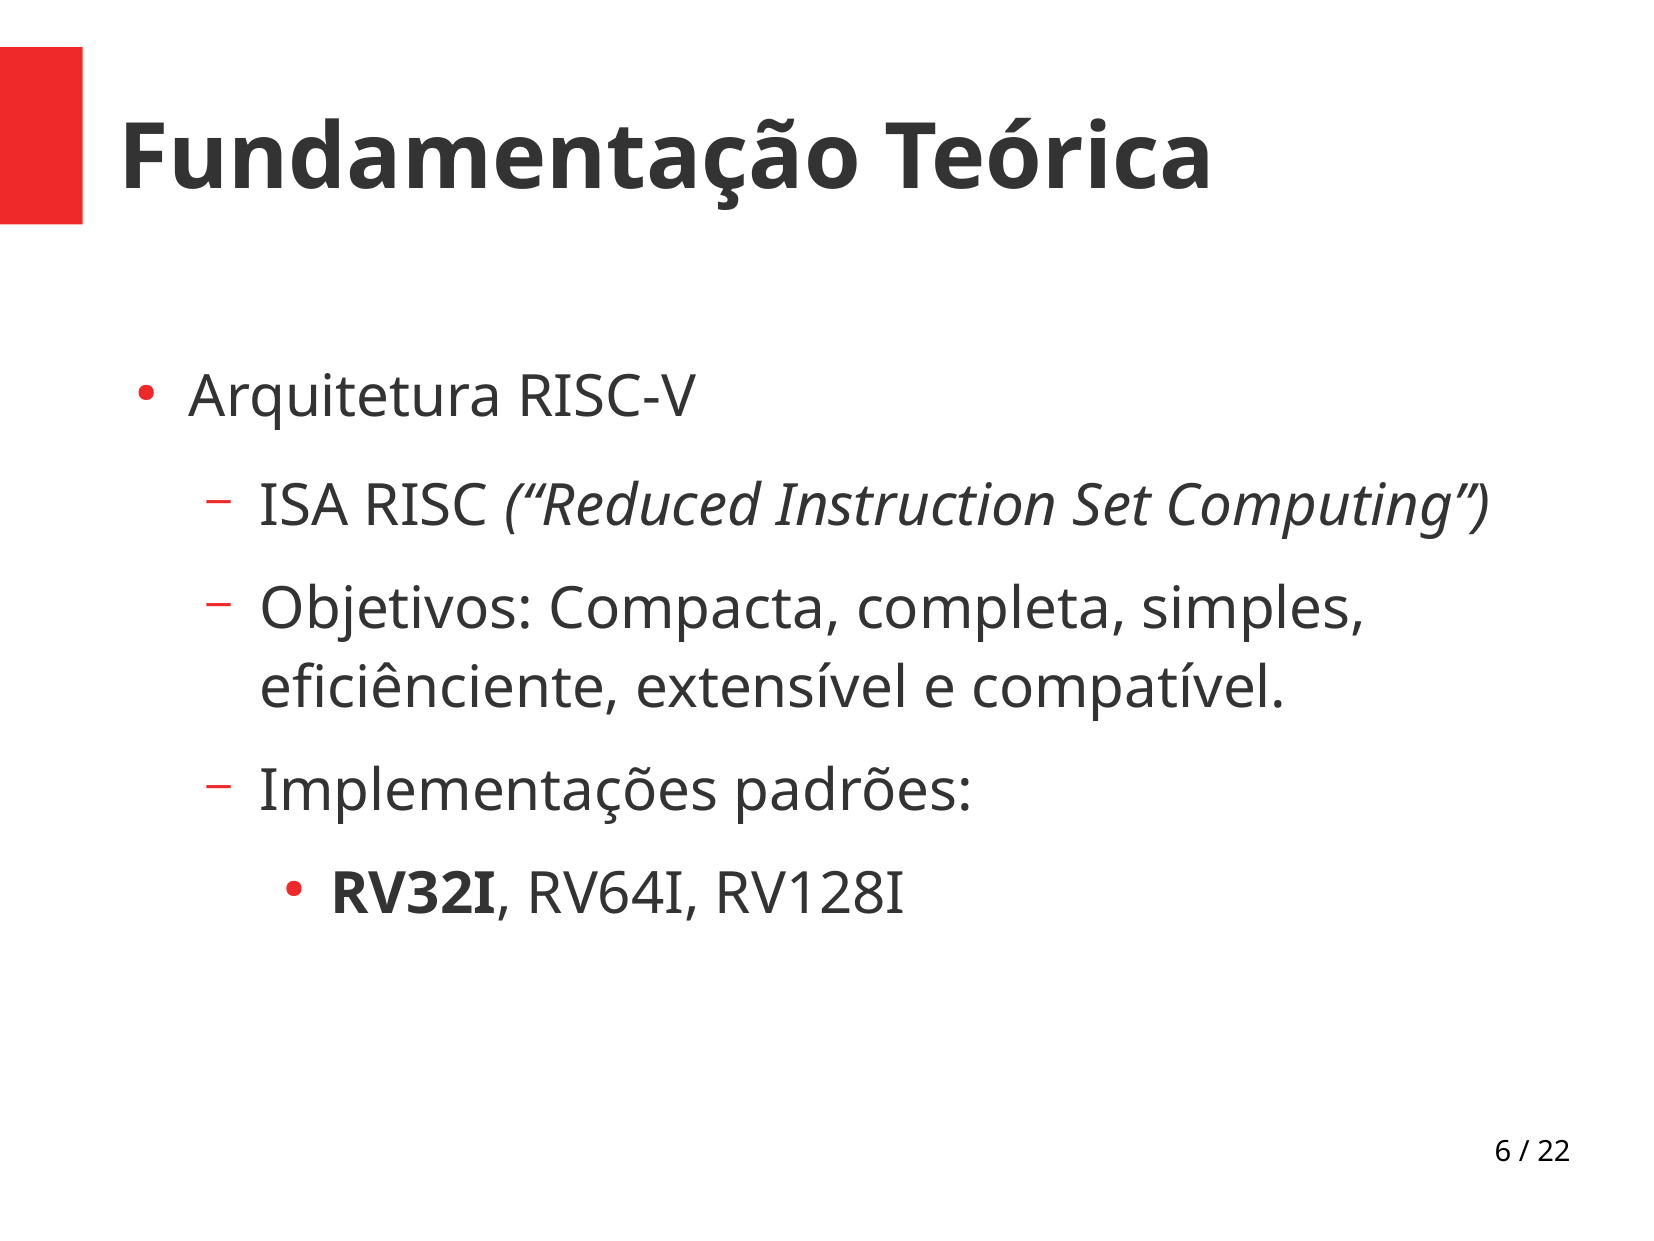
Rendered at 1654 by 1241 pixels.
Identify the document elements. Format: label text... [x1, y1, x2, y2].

list Arquitetura RISC-V ISA RISC (“Reduced Instruction Set Computing”) Objetivos: Compacta, completa, simples, eficiênciente, extensível e compatível. Implementações padrões: RV32I, RV64I, RV128I [118, 354, 1536, 1074]
title Fundamentação Teórica [118, 49, 1571, 257]
